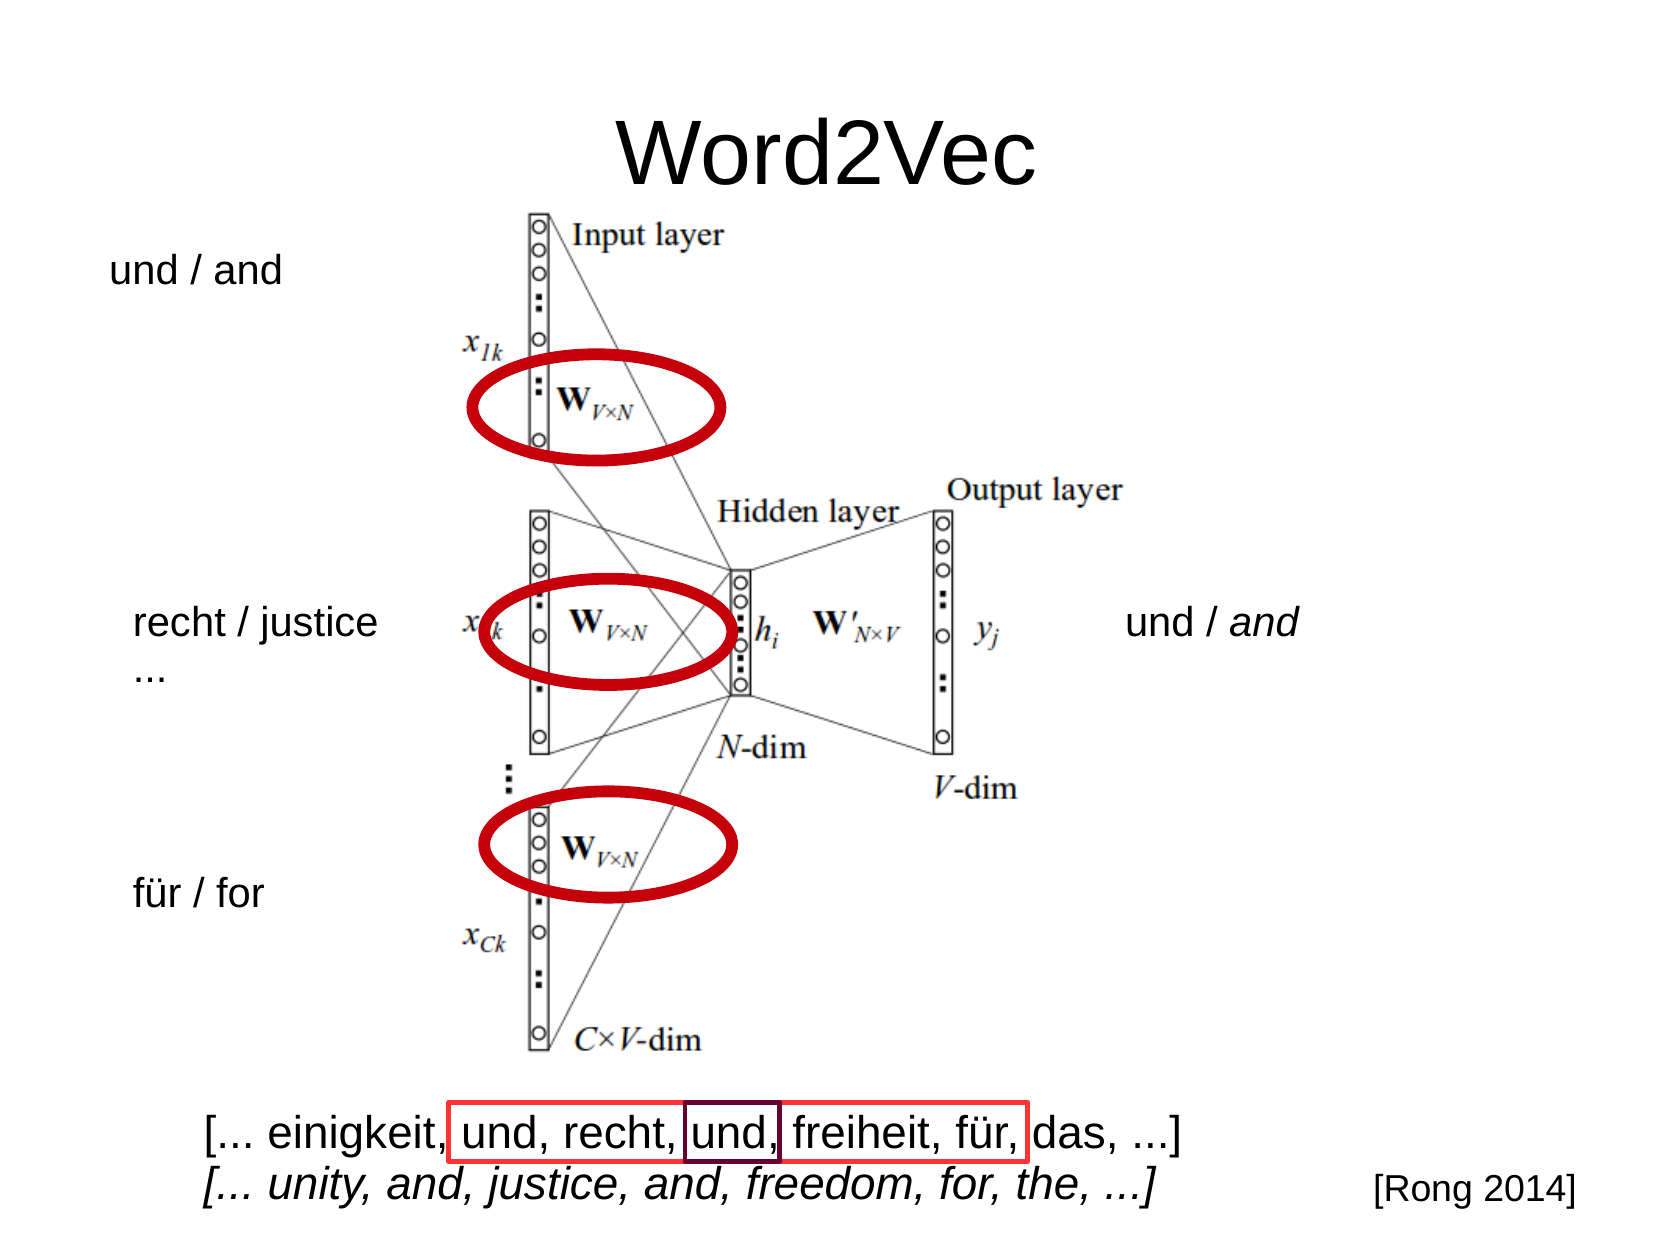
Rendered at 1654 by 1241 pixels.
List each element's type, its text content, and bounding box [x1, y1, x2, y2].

text_box und / and [1110, 591, 1441, 654]
text_box für / for [118, 862, 449, 972]
text_box [... einigkeit, und, recht, und, freiheit, für, das, ...] [... unity, and, justice, and, freedom, for, the, ...] [188, 1099, 1229, 1217]
title Word2Vec [82, 49, 1571, 257]
picture [425, 200, 1208, 1090]
text_box [Rong 2014] [1358, 1159, 1654, 1217]
text_box und / and [94, 239, 426, 302]
text_box recht / justice ... [118, 590, 449, 700]
